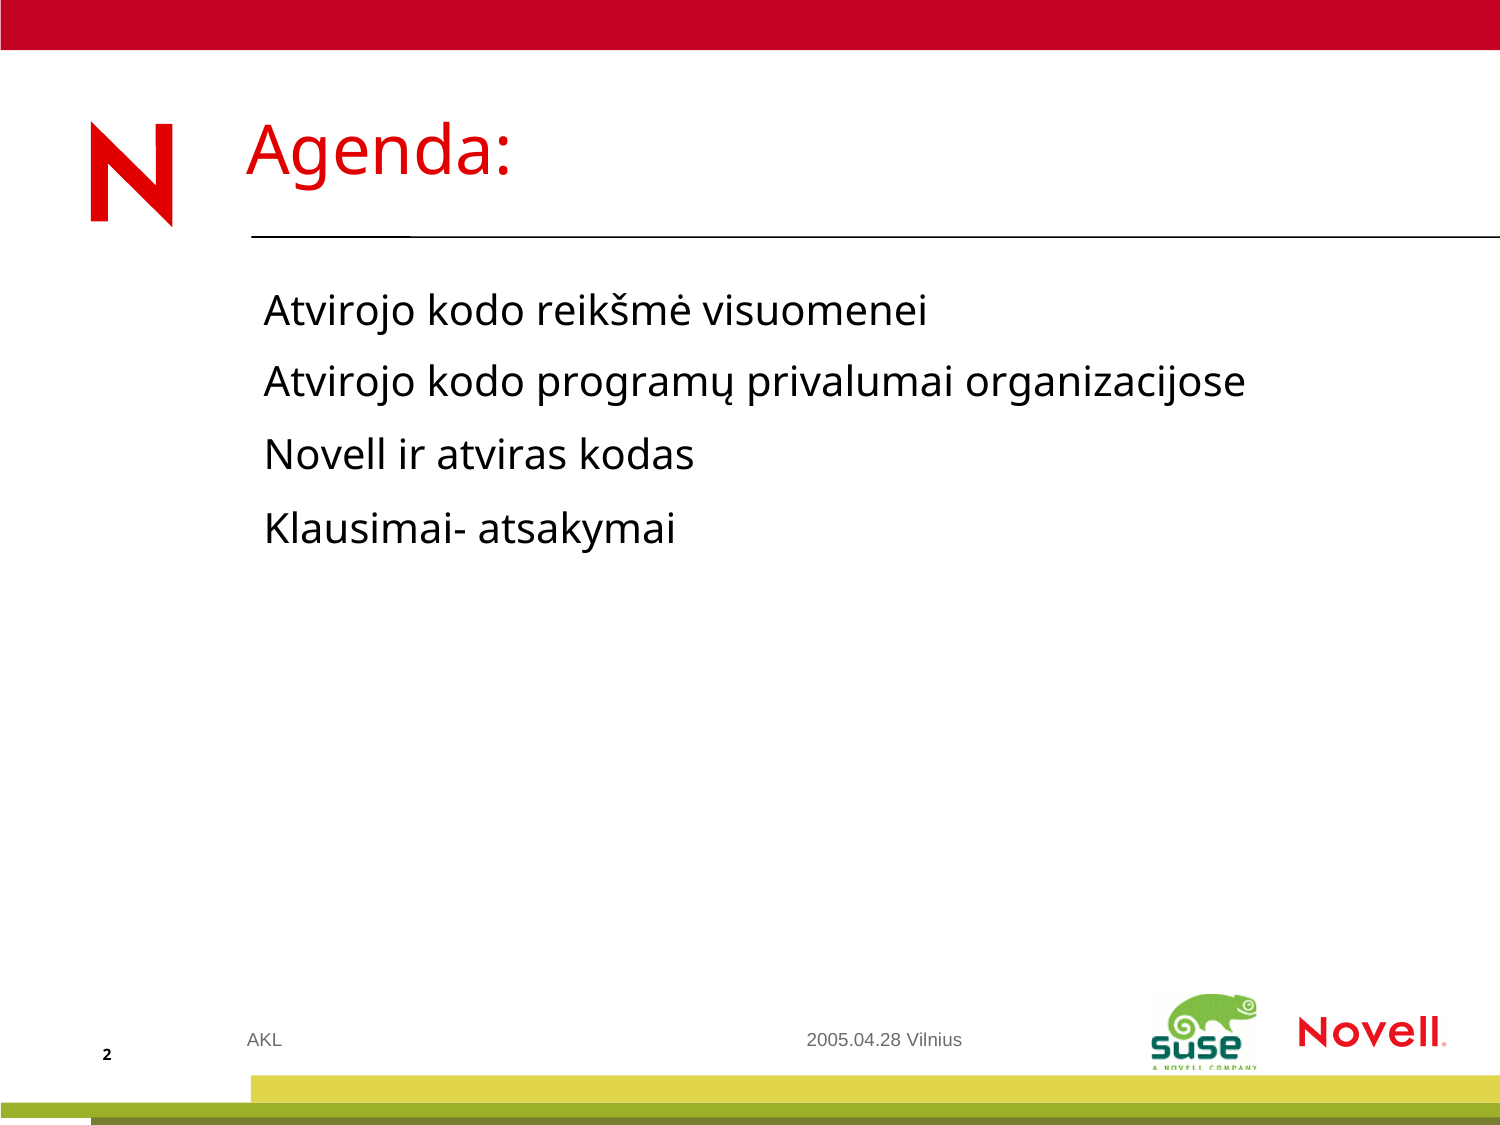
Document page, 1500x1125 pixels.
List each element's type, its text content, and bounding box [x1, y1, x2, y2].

list Atvirojo kodo reikšmė visuomenei Atvirojo kodo programų privalumai organizacijose Novell ir atviras kodas Klausimai- atsakymai [188, 281, 1401, 970]
title Agenda: [246, 68, 1408, 231]
picture [1299, 1016, 1447, 1048]
